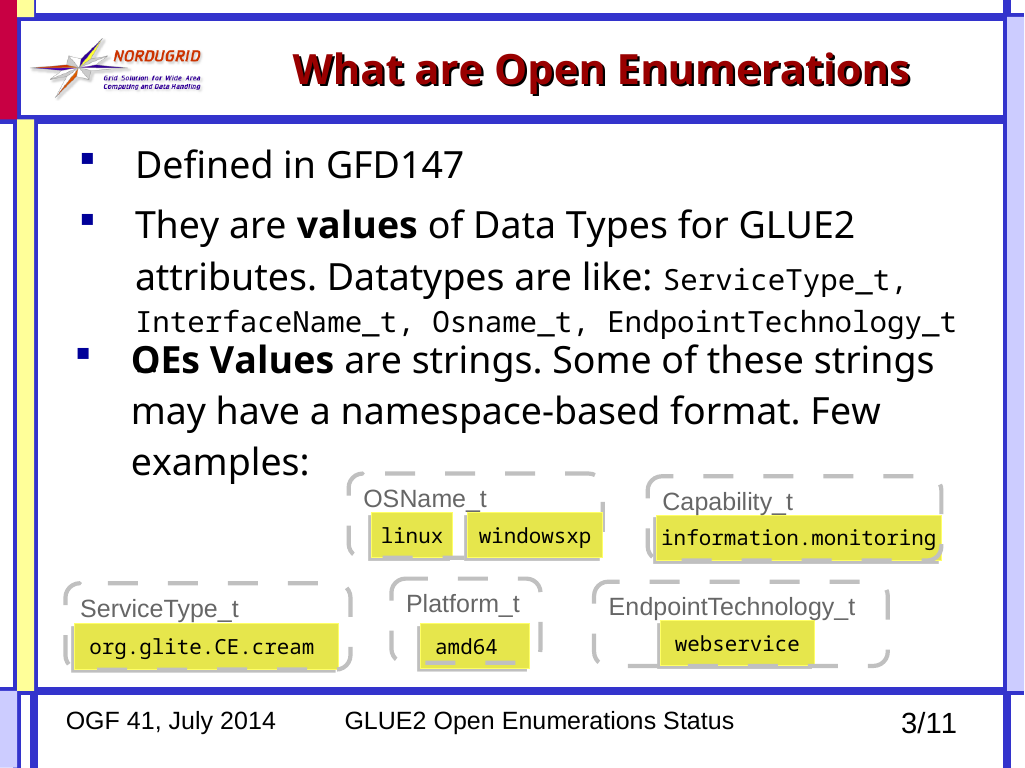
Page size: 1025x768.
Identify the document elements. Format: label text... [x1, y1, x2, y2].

text_box OSName_t [348, 473, 603, 558]
text_box EndpointTechnology_t [594, 581, 888, 666]
text_box Capability_t [647, 476, 942, 561]
list OEs Values are strings. Some of these strings may have a namespace-based format. Few examples: [33, 333, 955, 466]
text_box amd64 [420, 663, 530, 669]
picture [27, 34, 205, 101]
text_box ServiceType_t [65, 583, 351, 670]
text_box Platform_t [391, 578, 541, 663]
title What are Open Enumerations [225, 29, 978, 108]
list Defined in GFD147 They are values of Data Types for GLUE2 attributes. Datatypes are like: ServiceType_t, InterfaceName_t, Osname_t, EndpointTechnology_t ... [37, 138, 960, 351]
text_box windowsxp [467, 512, 603, 558]
